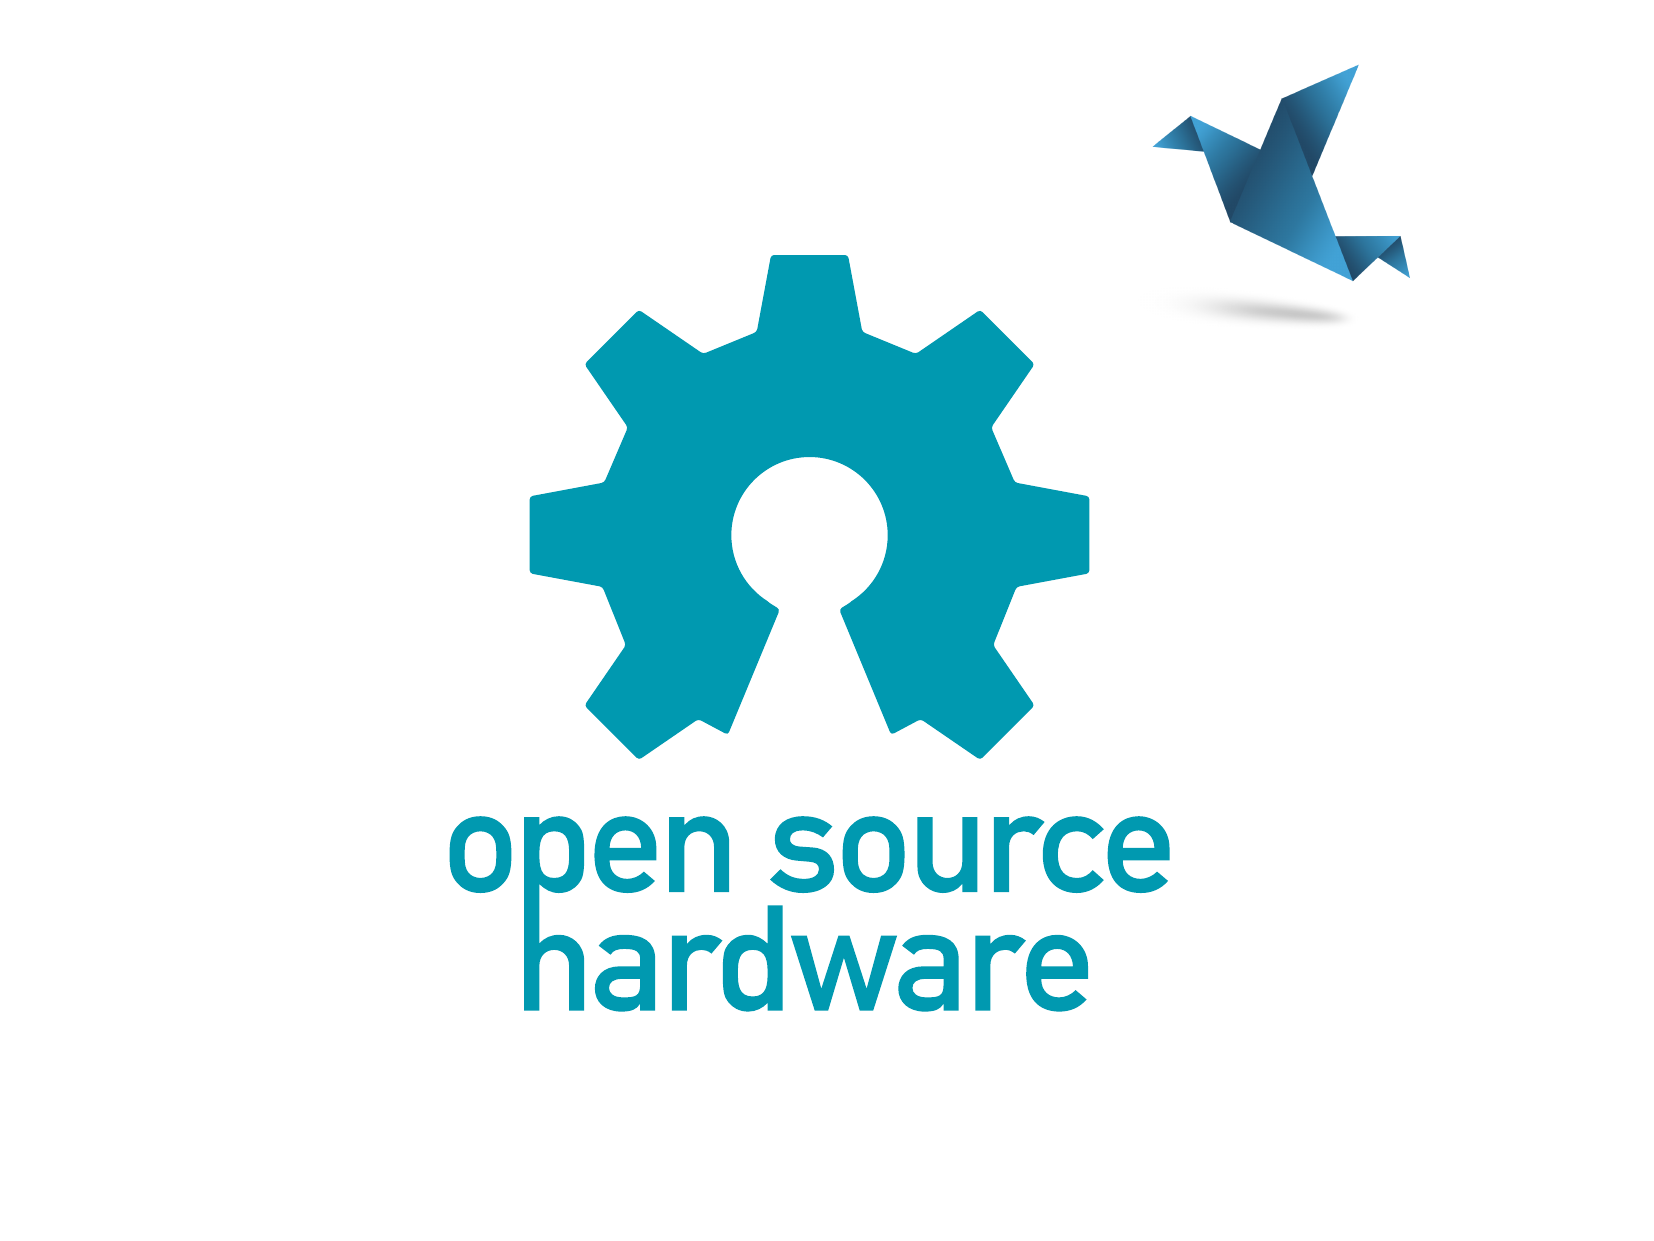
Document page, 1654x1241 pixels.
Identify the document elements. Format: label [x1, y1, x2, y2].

picture [449, 64, 1411, 1012]
